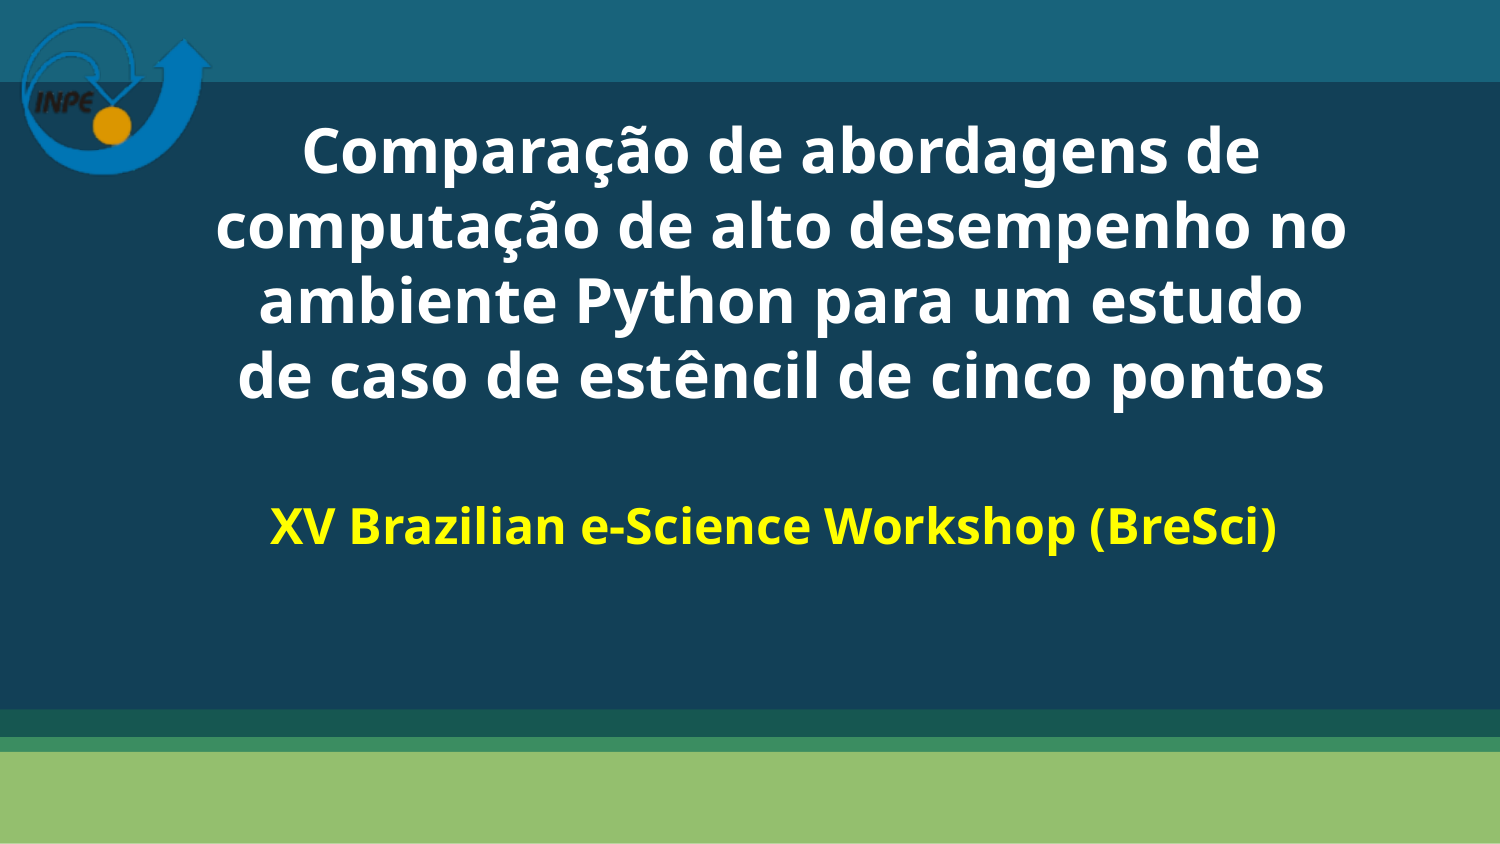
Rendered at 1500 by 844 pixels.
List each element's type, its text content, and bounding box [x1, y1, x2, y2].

text_box XV Brazilian e-Science Workshop (BreSci) [210, 491, 1327, 558]
picture [17, 17, 219, 183]
title Comparação de abordagens de computação de alto desempenho no ambiente Python para um estudo de caso de estêncil de cinco pontos [198, 129, 1366, 394]
